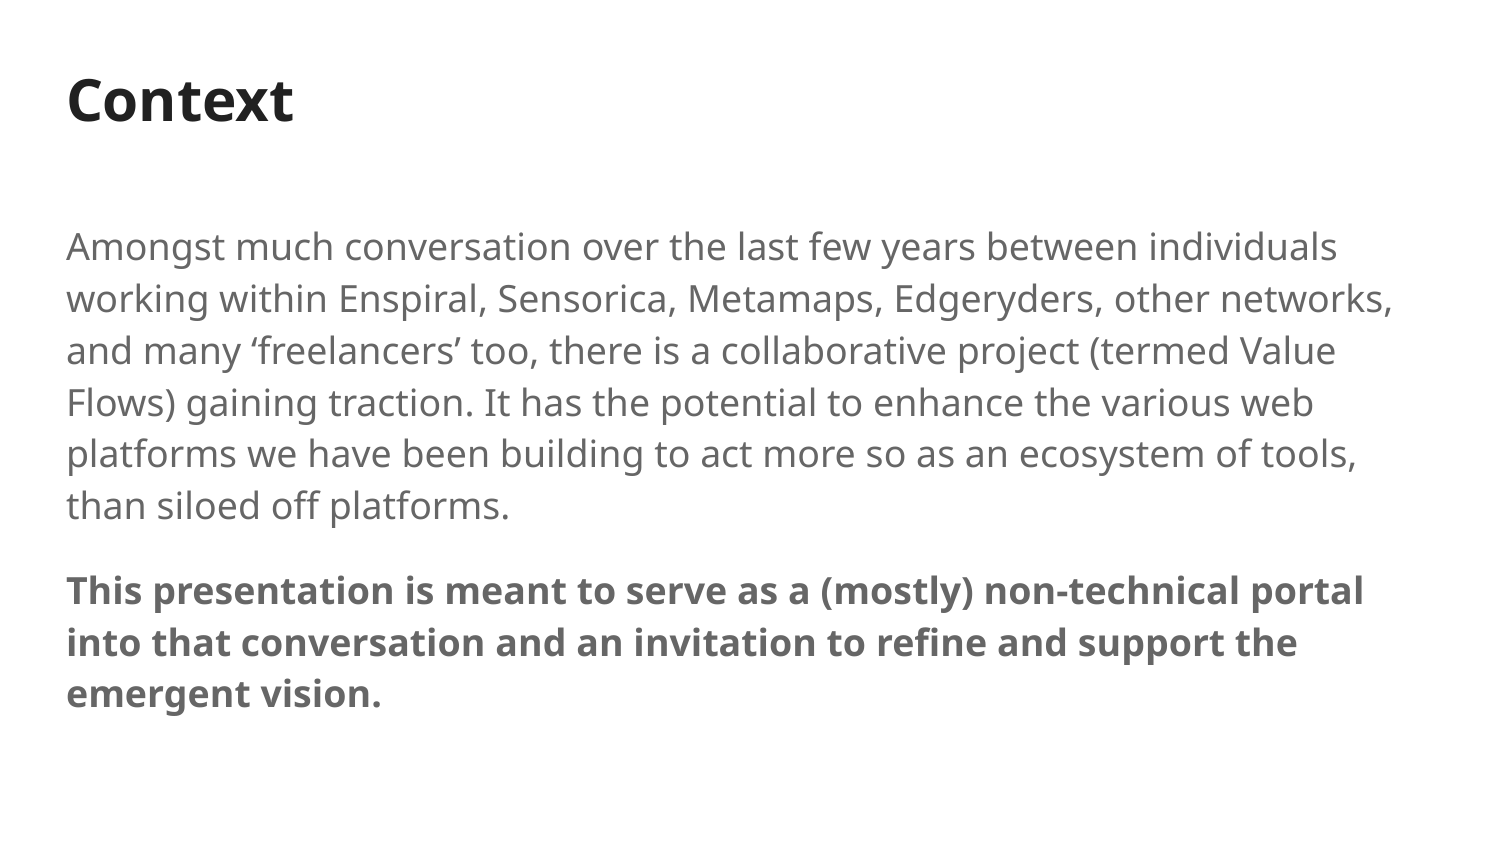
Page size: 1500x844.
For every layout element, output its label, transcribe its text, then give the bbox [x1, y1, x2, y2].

title Context [51, 48, 1449, 180]
list Amongst much conversation over the last few years between individuals working within Enspiral, Sensorica, Metamaps, Edgeryders, other networks, and many ‘freelancers’ too, there is a collaborative project (termed Value Flows) gaining traction. It has the potential to enhance the various web platforms we have been building to act more so as an ecosystem of tools, than siloed off platforms. This presentation is meant to serve as a (mostly) non-technical portal into that conversation and an invitation to refine and support the emergent vision. [51, 201, 1449, 750]
